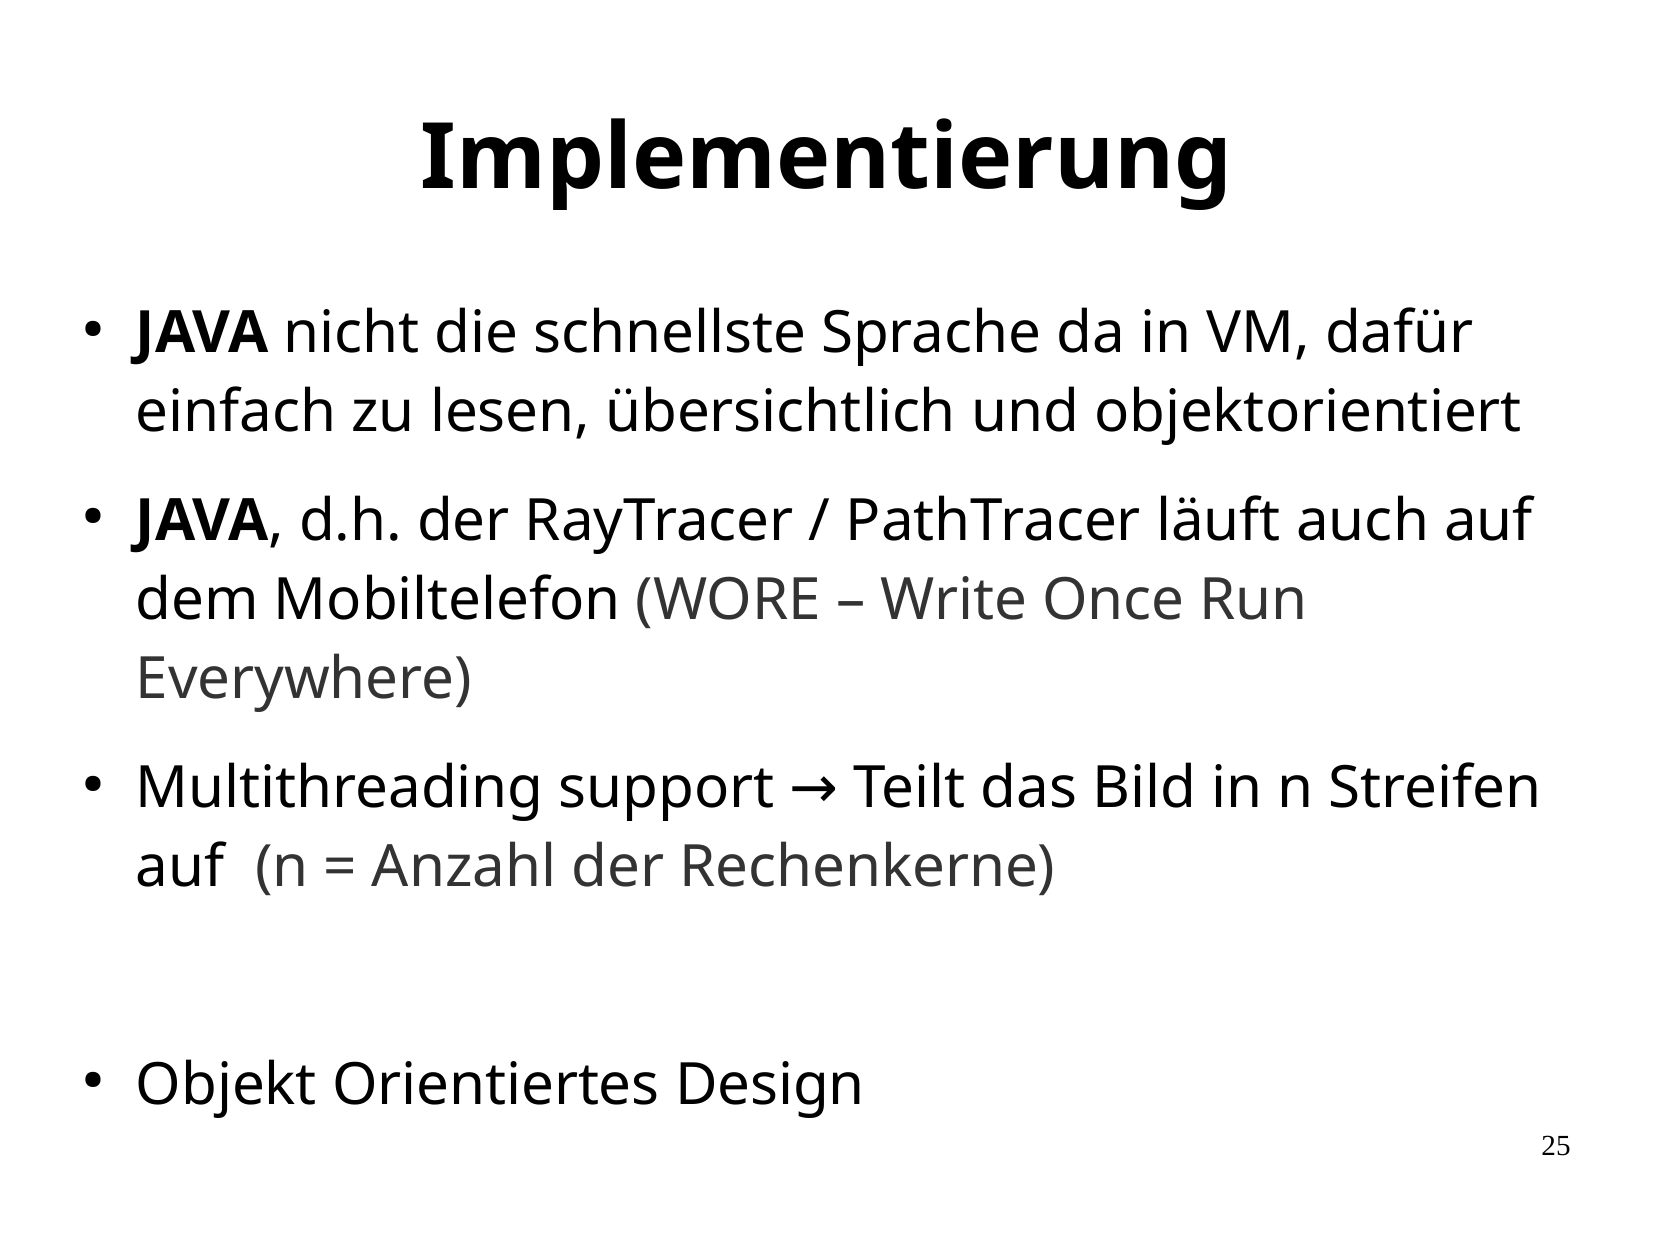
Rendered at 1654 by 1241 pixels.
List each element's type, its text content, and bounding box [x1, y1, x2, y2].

list JAVA nicht die schnellste Sprache da in VM, dafür einfach zu lesen, übersichtlich und objektorientiert JAVA, d.h. der RayTracer / PathTracer läuft auch auf dem Mobiltelefon (WORE – Write Once Run Everywhere) Multithreading support → Teilt das Bild in n Streifen auf (n = Anzahl der Rechenkerne) Objekt Orientiertes Design [64, 290, 1558, 1176]
title Implementierung [82, 49, 1571, 257]
